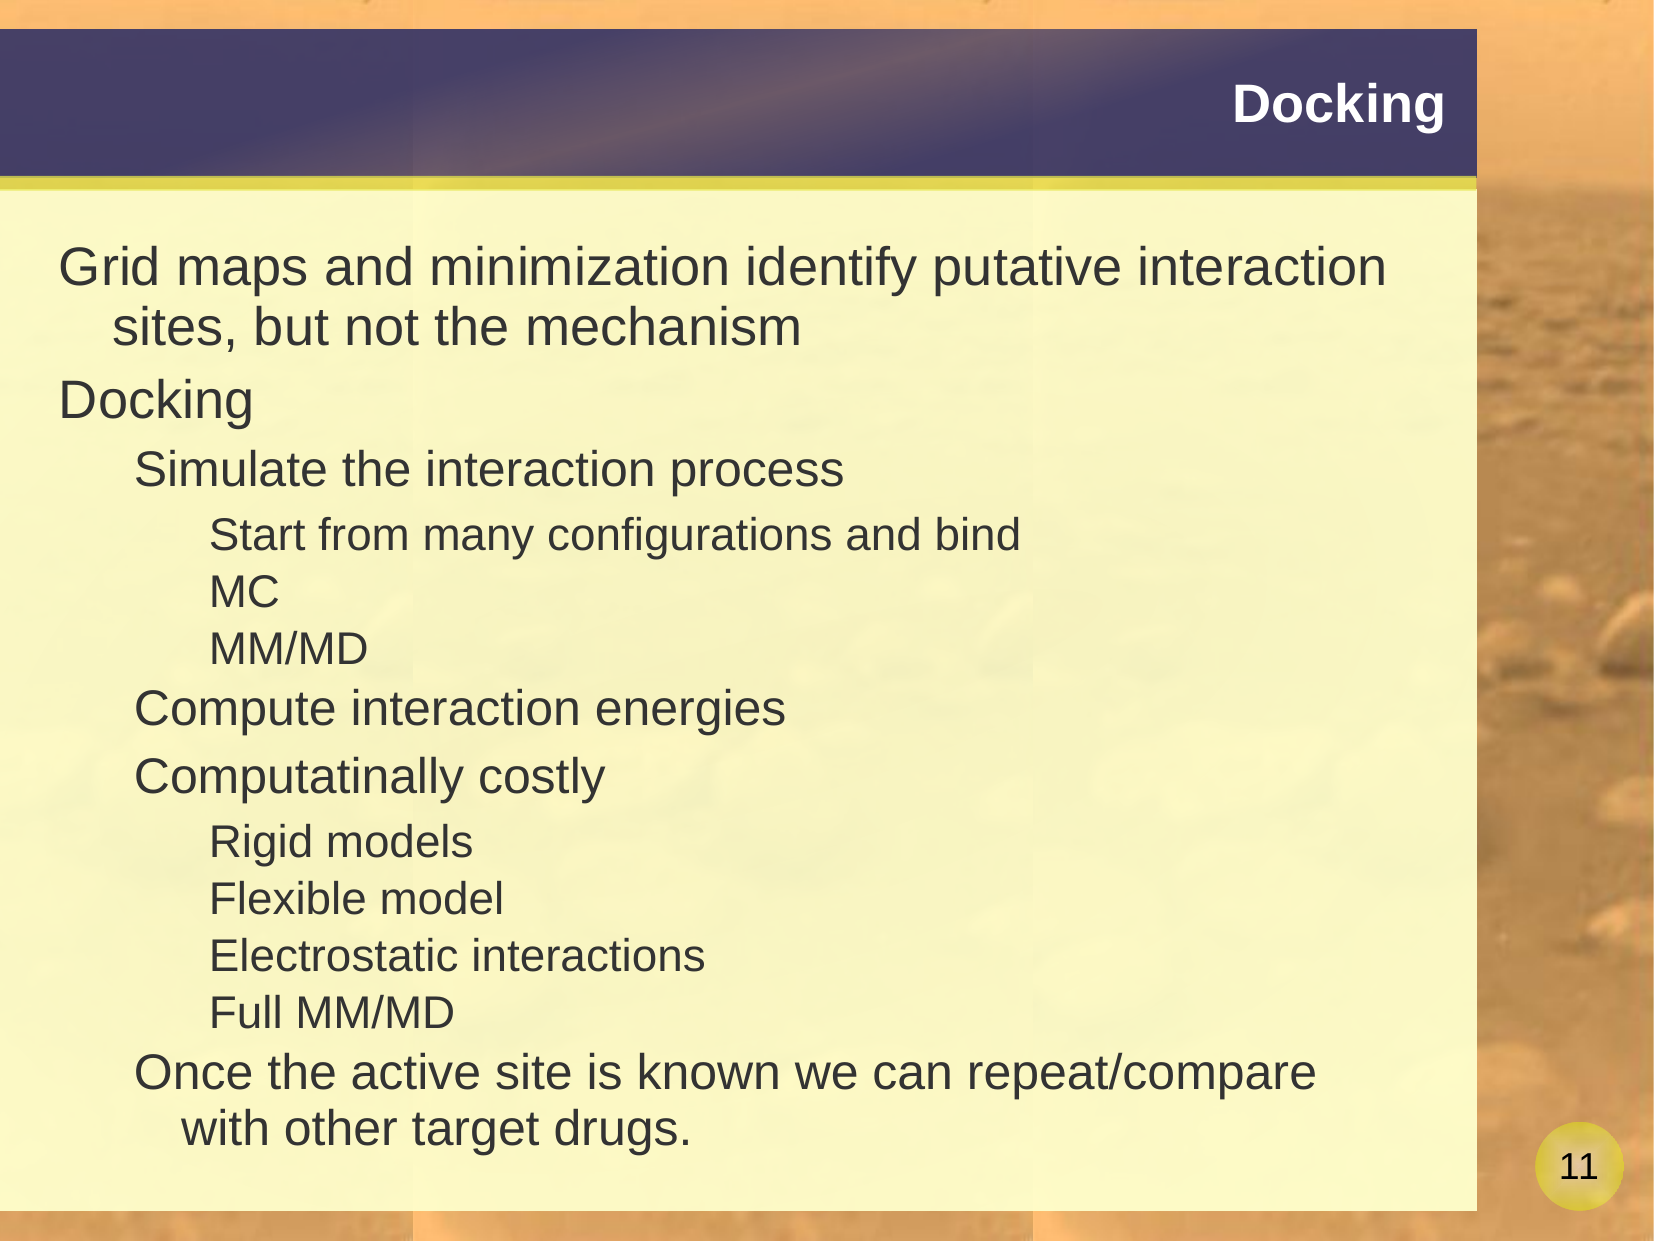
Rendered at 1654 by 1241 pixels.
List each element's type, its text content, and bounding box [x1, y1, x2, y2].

list Grid maps and minimization identify putative interaction sites, but not the mechanism Docking Simulate the interaction process Start from many configurations and bind MC MM/MD Compute interaction energies Computatinally costly Rigid models Flexible model Electrostatic interactions Full MM/MD Once the active site is known we can repeat/compare with other target drugs. [59, 236, 1418, 1182]
title Docking [29, 59, 1447, 148]
picture [0, 0, 1654, 1241]
